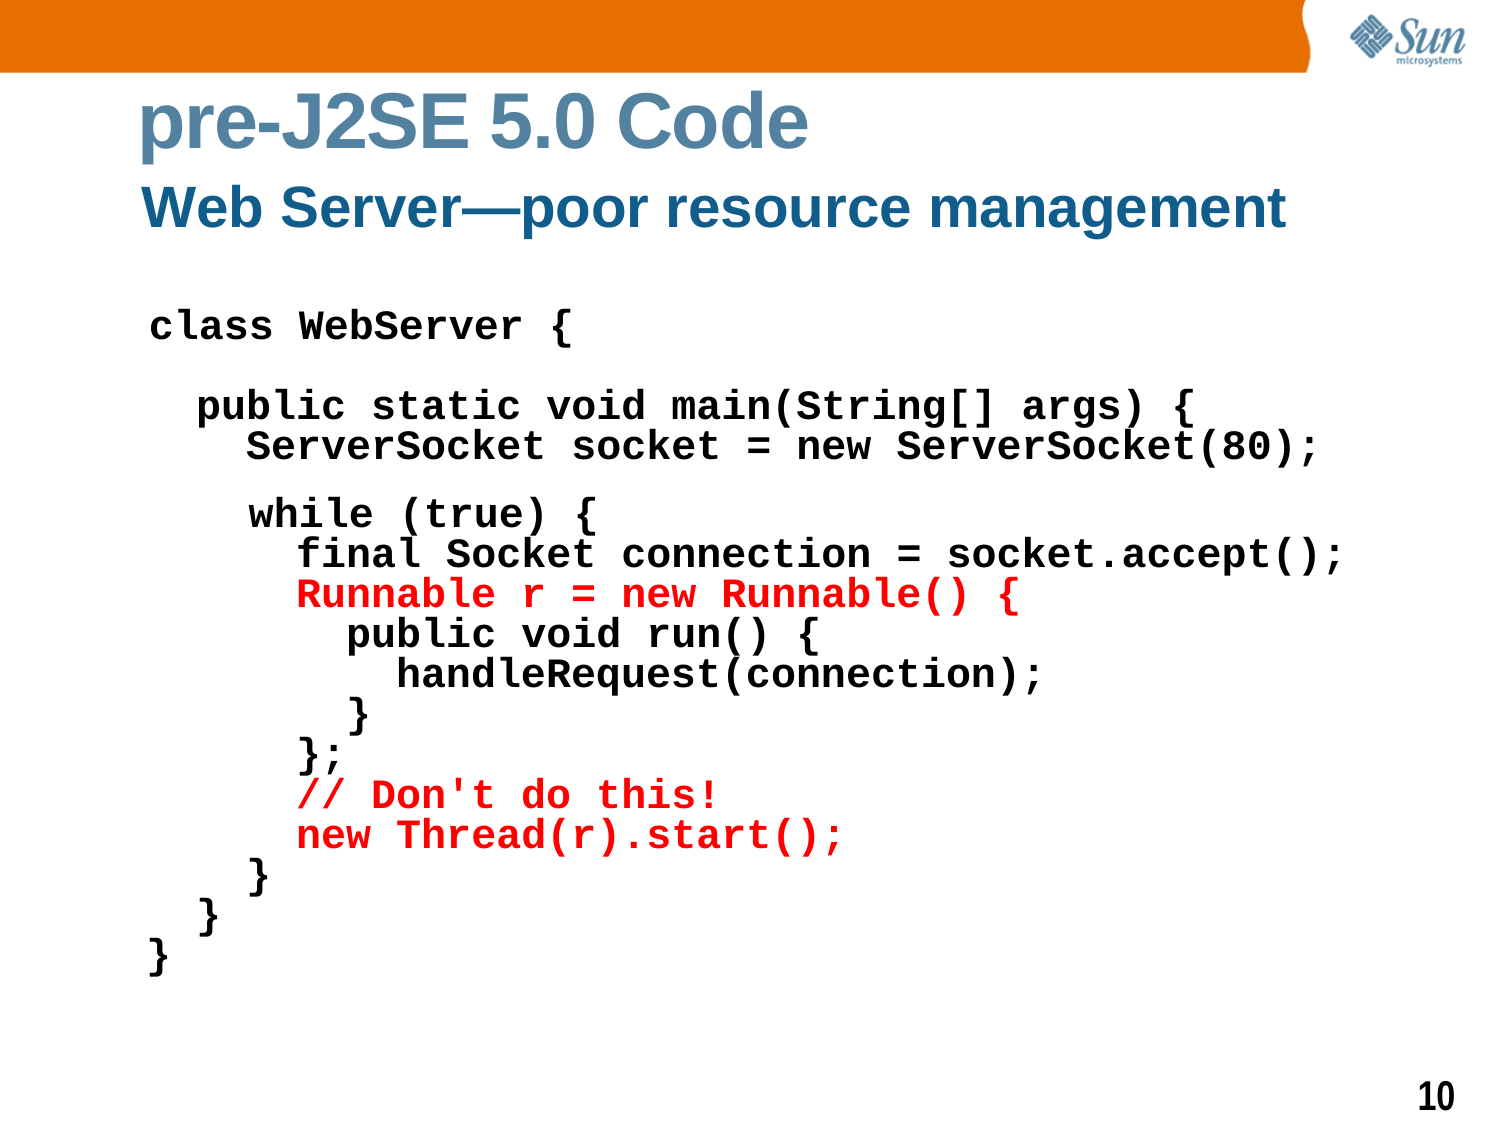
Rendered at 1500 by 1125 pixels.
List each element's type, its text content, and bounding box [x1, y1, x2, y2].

list class WebServer { public static void main(String[] args) { ServerSocket socket = new ServerSocket(80); while (true) { final Socket connection = socket.accept(); Runnable r = new Runnable() { public void run() { handleRequest(connection); } }; // Don't do this! new Thread(r).start(); } } } [81, 307, 1386, 1125]
title pre-J2SE 5.0 Code [137, 84, 1428, 273]
picture [0, 0, 1500, 75]
text_box Web Server—poor resource management [141, 175, 1417, 265]
